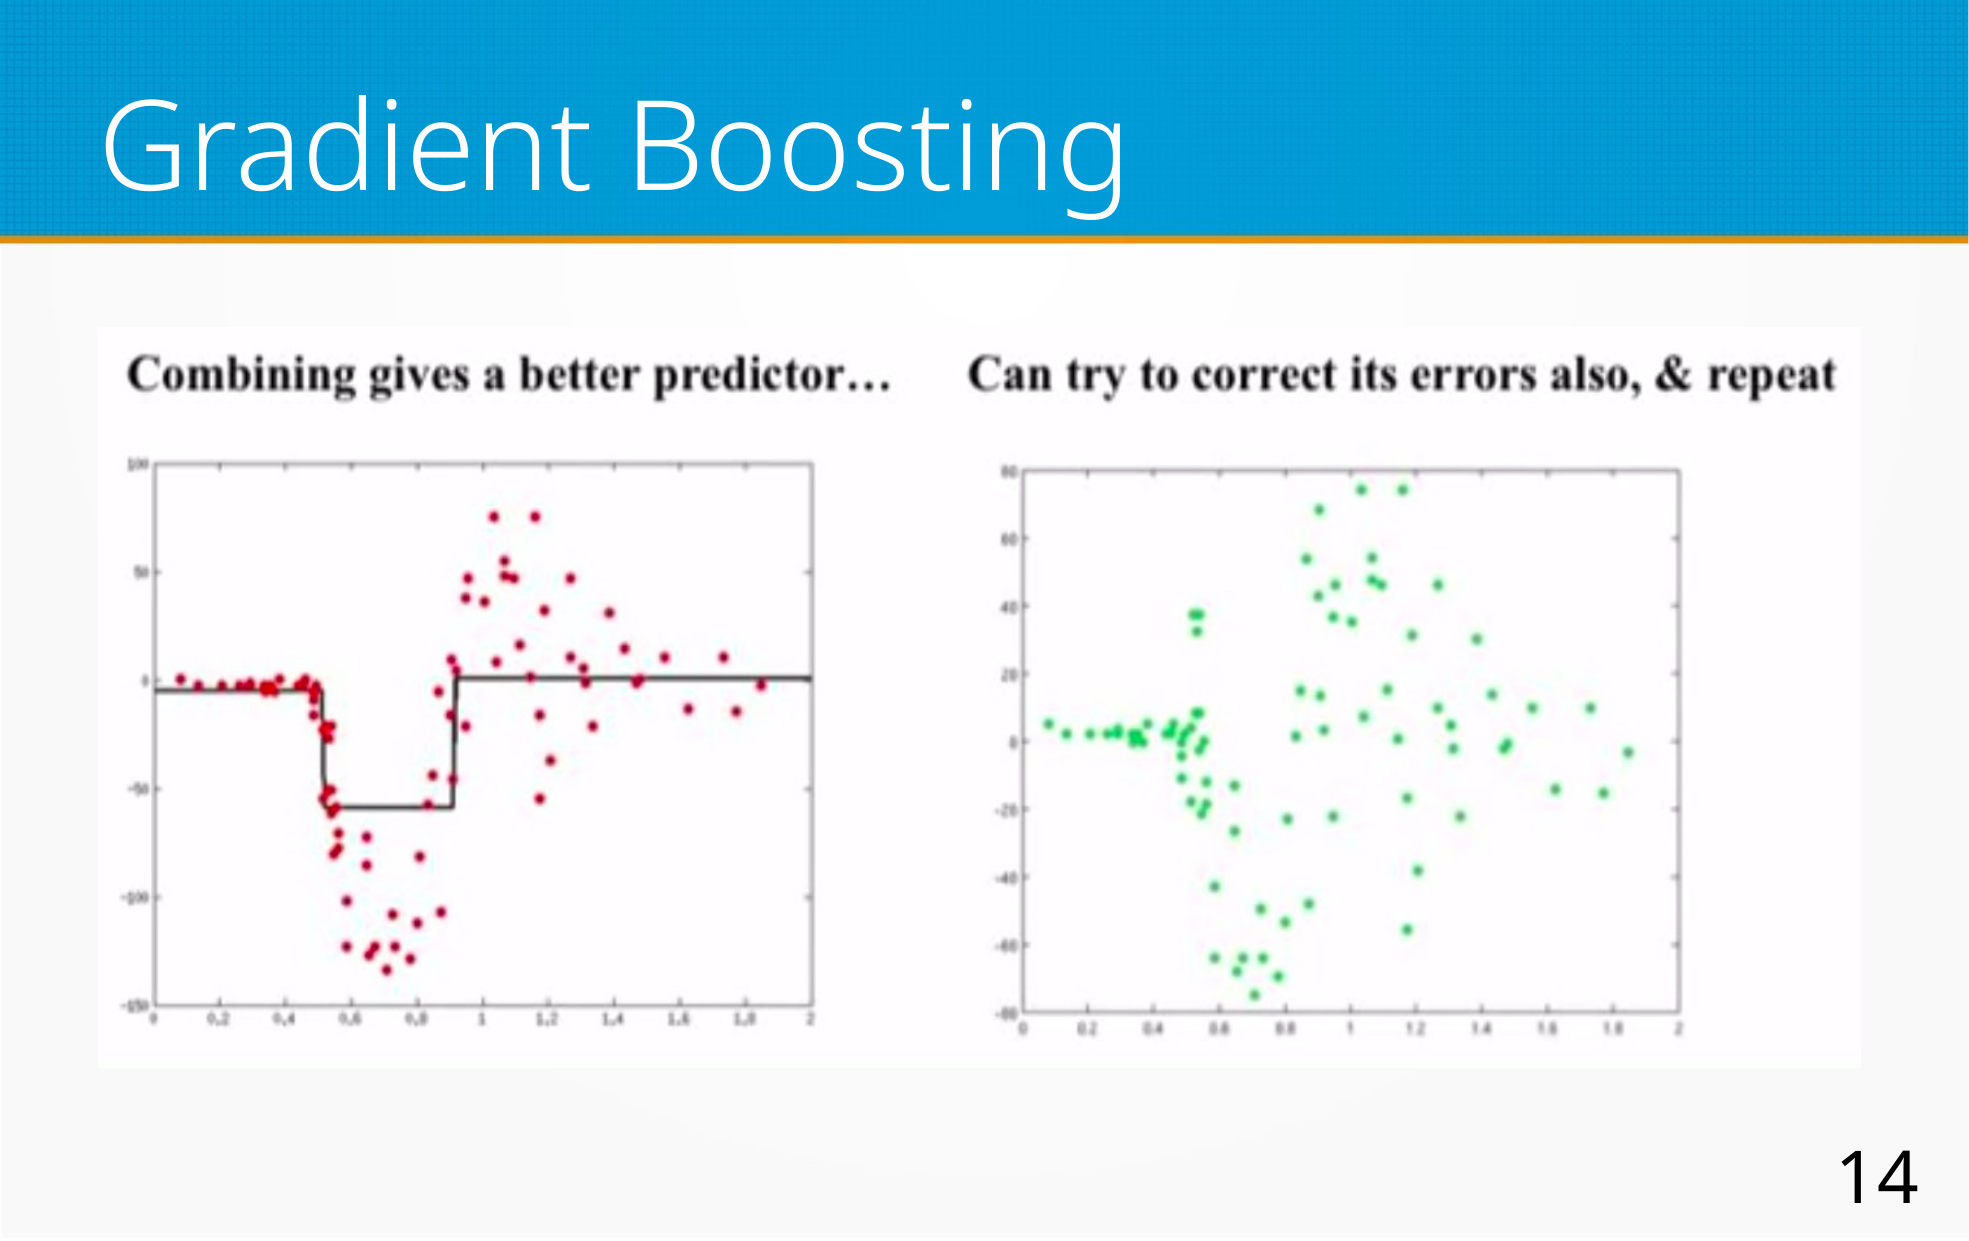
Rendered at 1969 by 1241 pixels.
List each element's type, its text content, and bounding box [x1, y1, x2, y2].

title Gradient Boosting [98, 19, 1870, 227]
picture [0, 233, 1969, 1241]
text_box 14 [1830, 1127, 1966, 1224]
